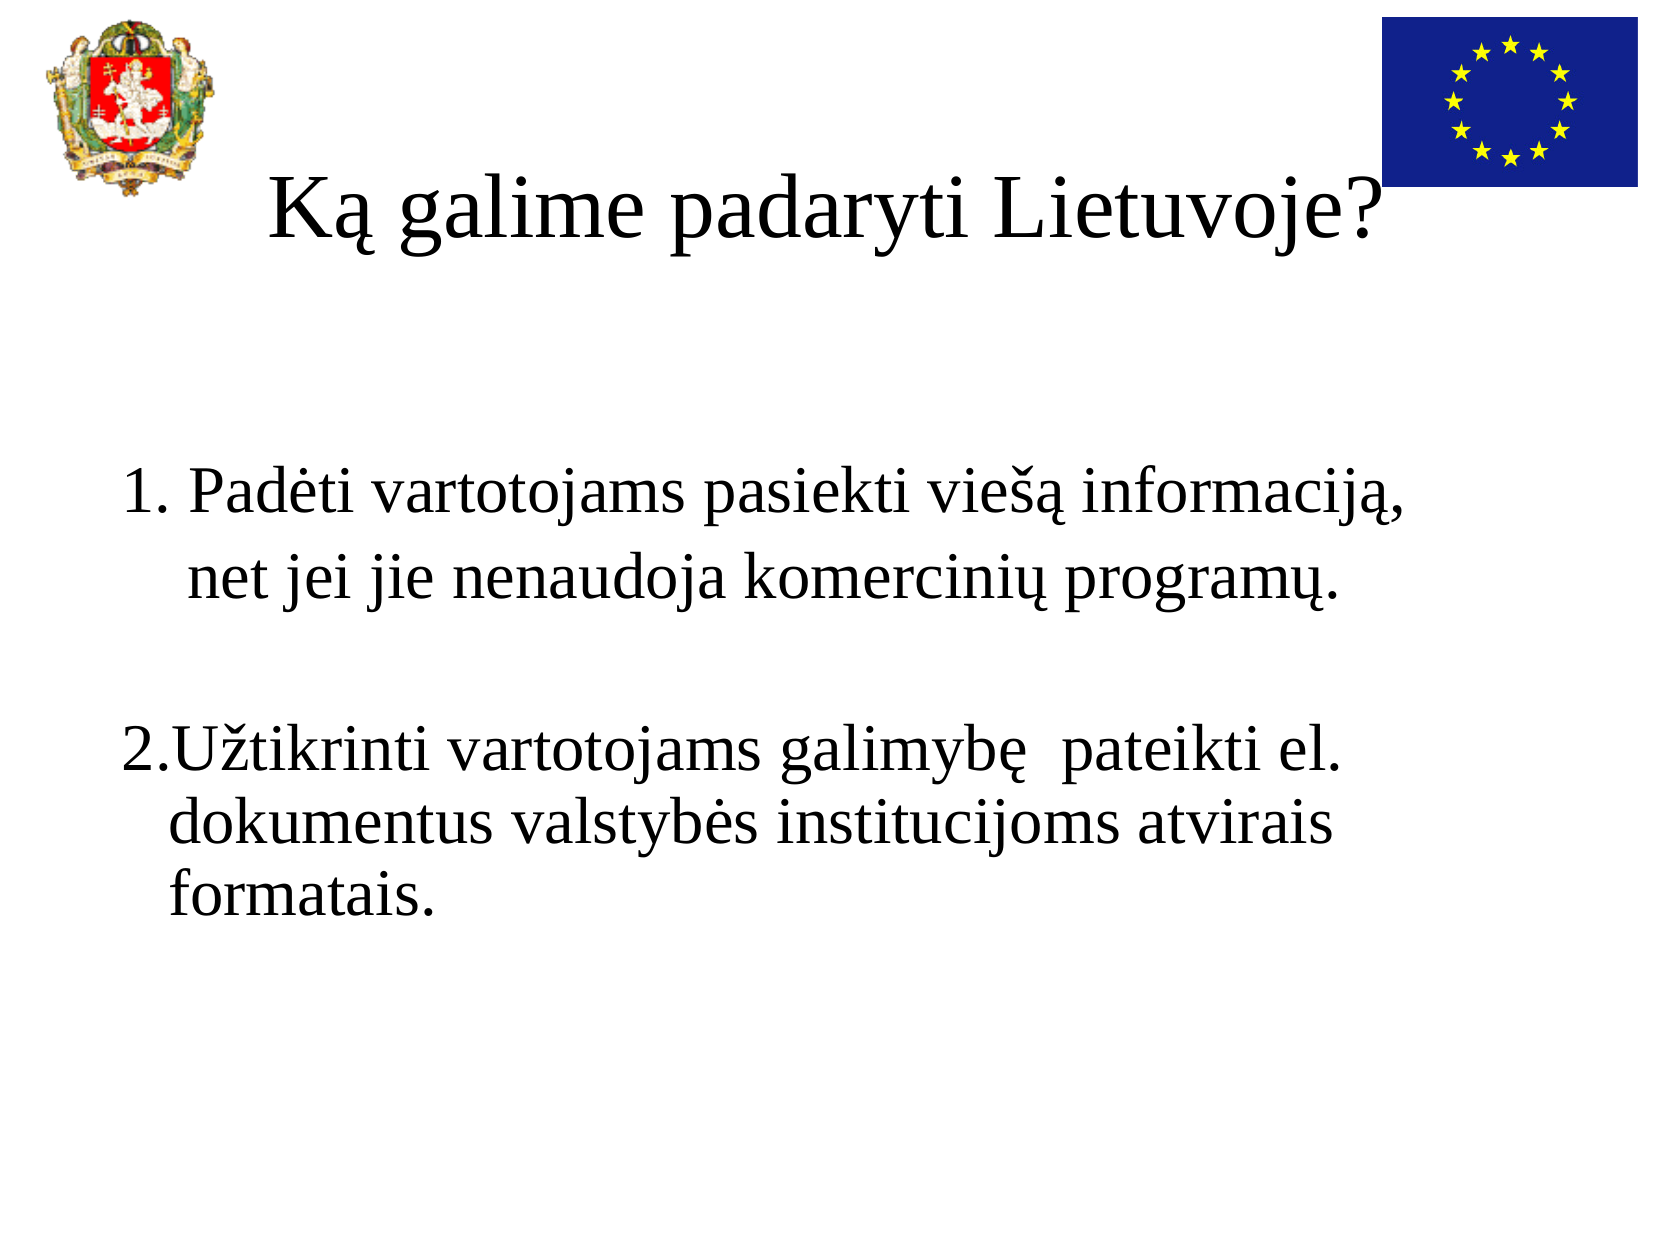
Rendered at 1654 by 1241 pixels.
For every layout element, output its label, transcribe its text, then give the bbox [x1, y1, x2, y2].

picture [1382, 17, 1638, 187]
subtitle 1. Padėti vartotojams pasiekti viešą informaciją, net jei jie nenaudoja komercinių programų. 2.Užtikrinti vartotojams galimybę pateikti el. dokumentus valstybės institucijoms atvirais formatais. [121, 344, 1534, 1126]
picture [0, 16, 271, 199]
title Ką galime padaryti Lietuvoje? [121, 102, 1534, 310]
